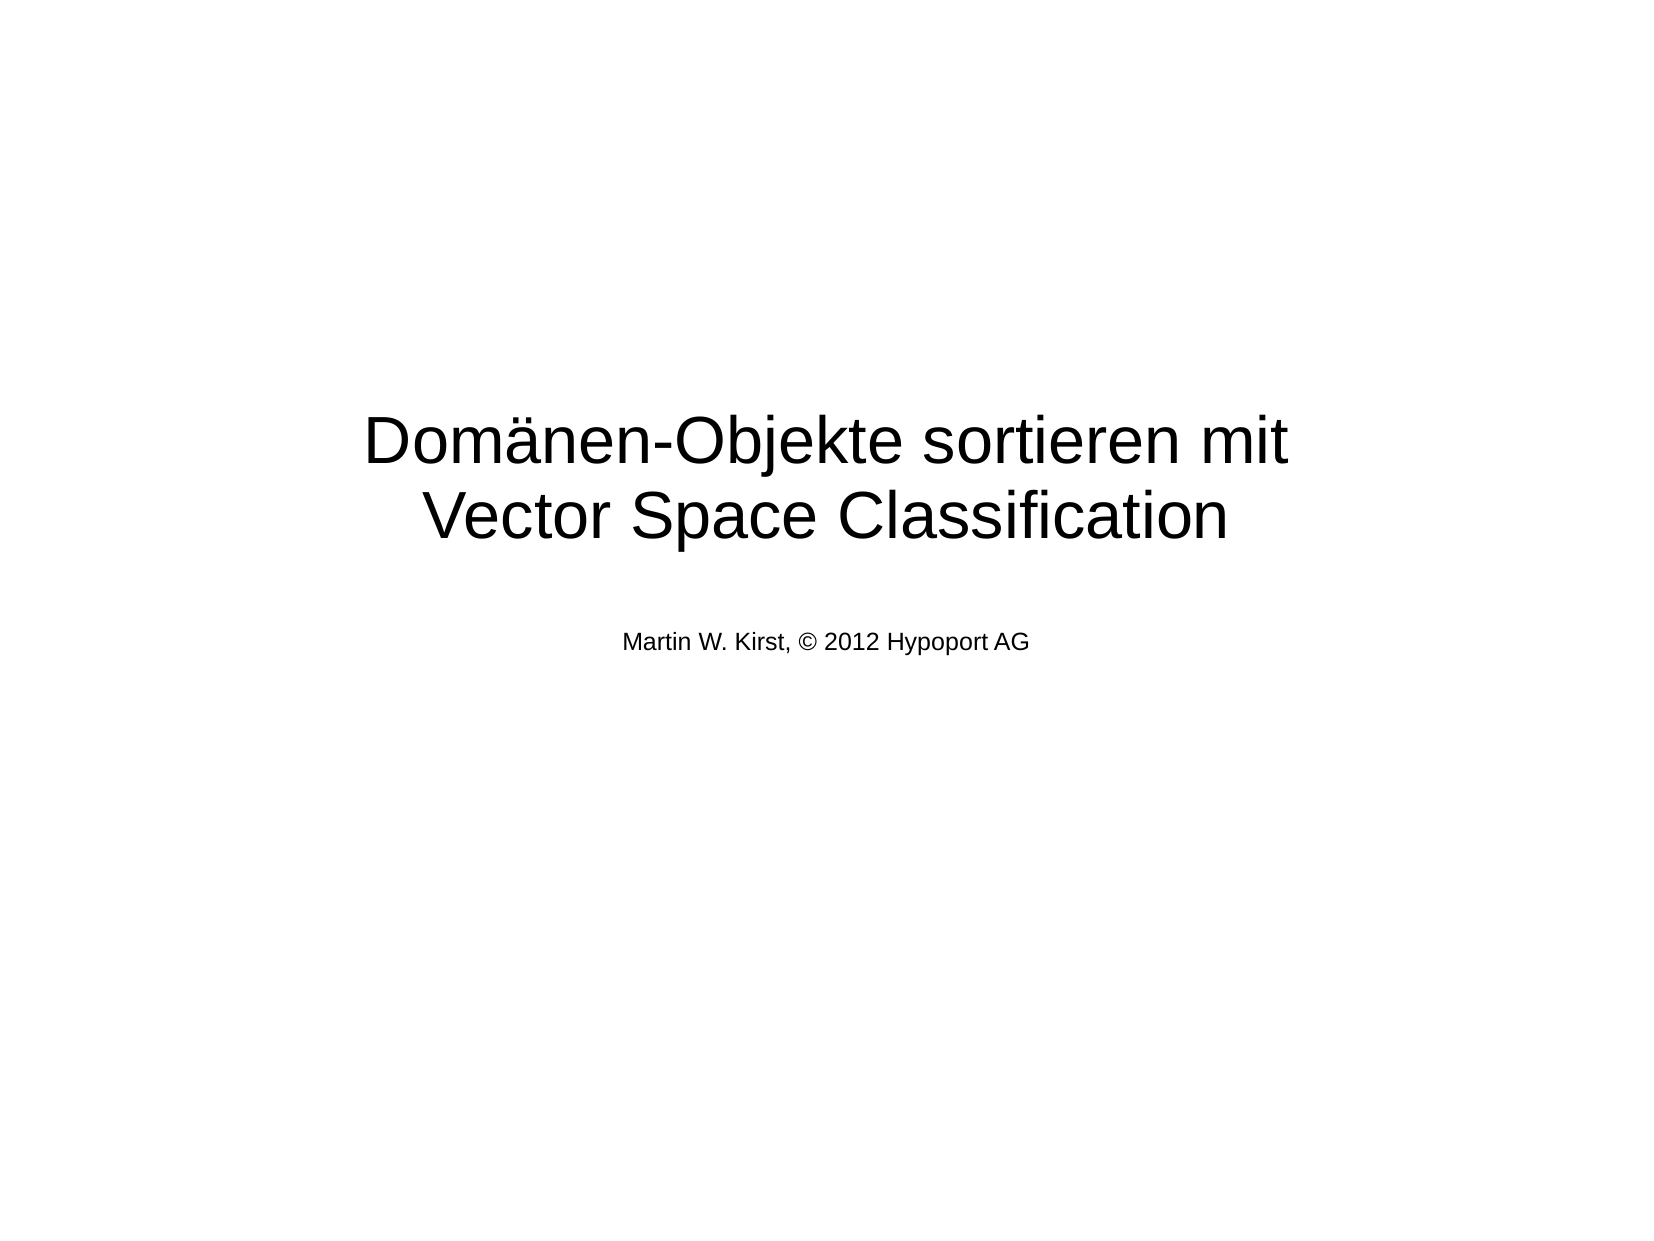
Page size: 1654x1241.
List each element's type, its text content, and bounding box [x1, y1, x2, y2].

subtitle Domänen-Objekte sortieren mit Vector Space Classification Martin W. Kirst, © 2012 Hypoport AG [82, 49, 1571, 1010]
